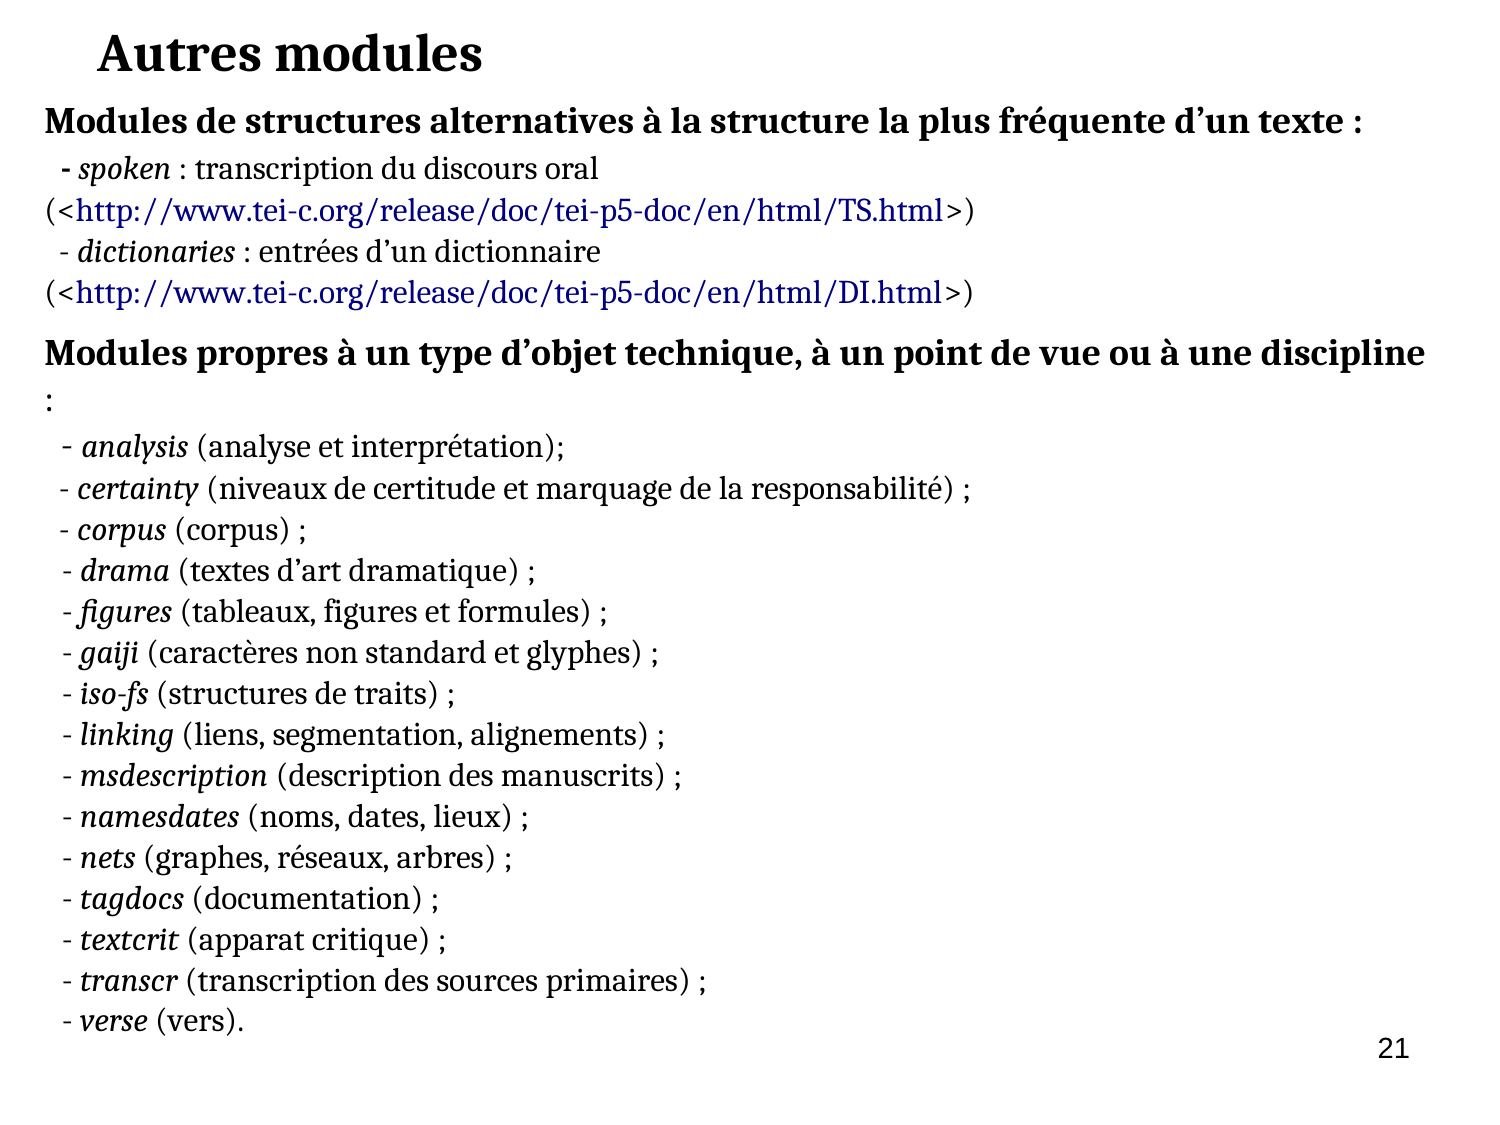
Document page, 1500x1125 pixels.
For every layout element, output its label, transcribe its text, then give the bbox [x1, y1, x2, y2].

title Autres modules [83, 0, 1432, 88]
list Modules de structures alternatives à la structure la plus fréquente d’un texte : - spoken : transcription du discours oral (<http://www.tei-c.org/release/doc/tei-p5-doc/en/html/TS.html>) - dictionaries : entrées d’un dictionnaire (<http://www.tei-c.org/release/doc/tei-p5-doc/en/html/DI.html>) Modules propres à un type d’objet technique, à un point de vue ou à une discipline : - analysis (analyse et interprétation); - certainty (niveaux de certitude et marquage de la responsabilité) ; - corpus (corpus) ; - drama (textes d’art dramatique) ; - figures (tableaux, figures et formules) ; - gaiji (caractères non standard et glyphes) ; - iso-fs (structures de traits) ; - linking (liens, segmentation, alignements) ; - msdescription (description des manuscrits) ; - namesdates (noms, dates, lieux) ; - nets (graphes, réseaux, arbres) ; - tagdocs (documentation) ; - textcrit (apparat critique) ; - transcr (transcription des sources primaires) ; - verse (vers). [29, 88, 1447, 1125]
